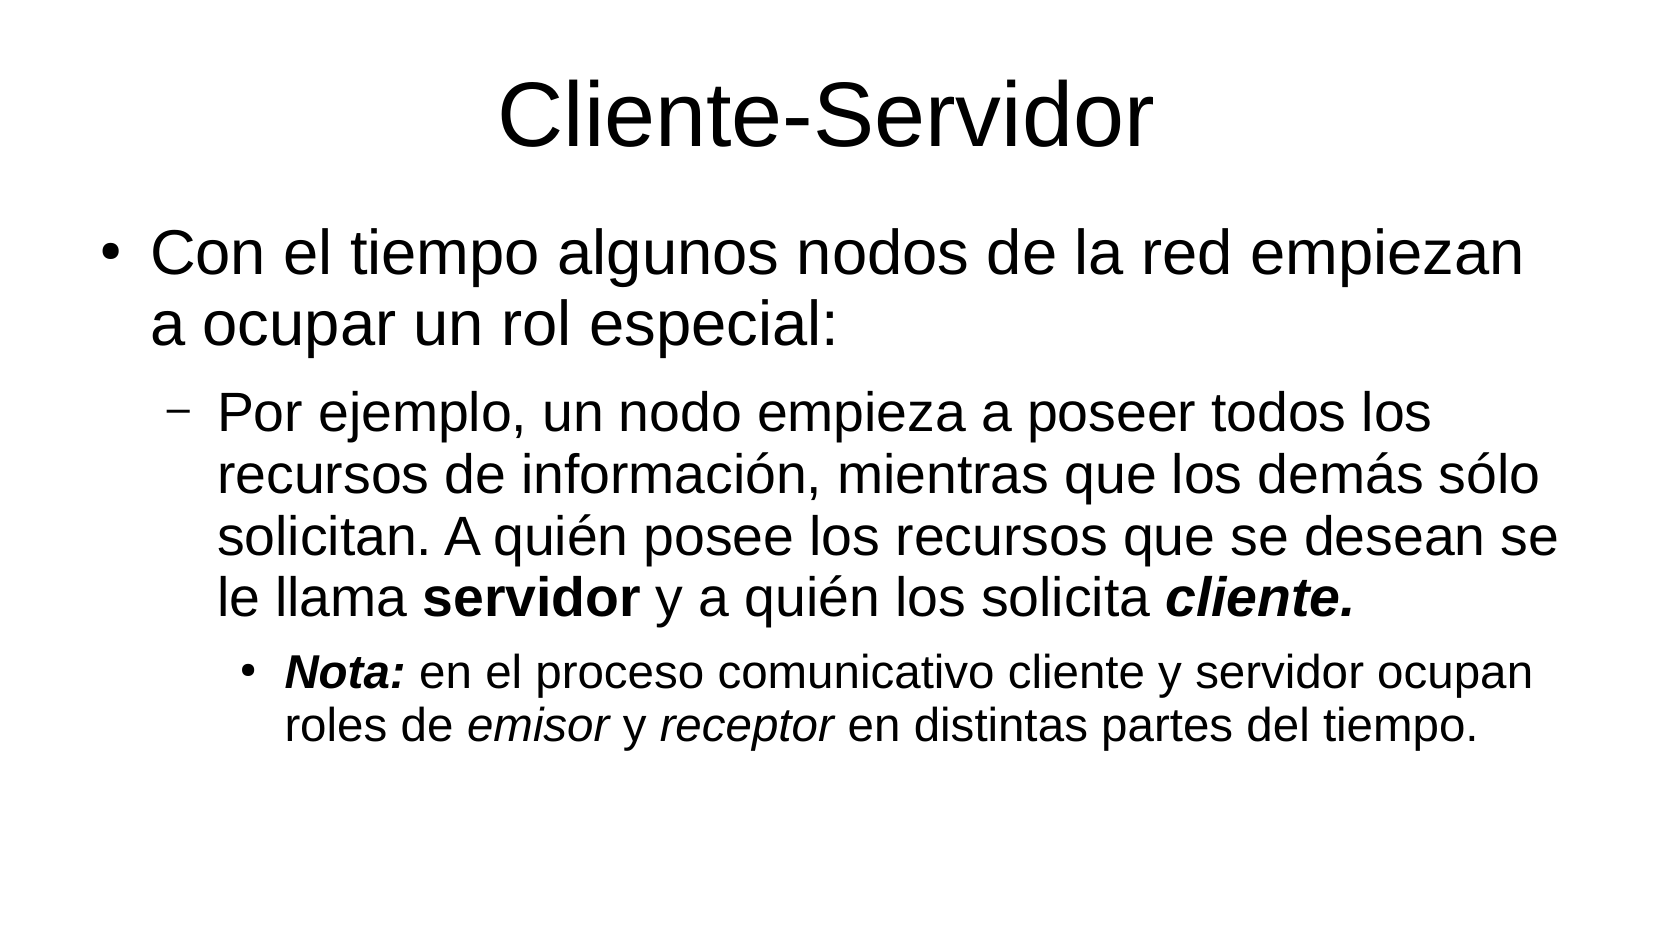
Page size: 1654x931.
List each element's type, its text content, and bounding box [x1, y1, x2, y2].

list Con el tiempo algunos nodos de la red empiezan a ocupar un rol especial: Por ejemplo, un nodo empieza a poseer todos los recursos de información, mientras que los demás sólo solicitan. A quién posee los recursos que se desean se le llama servidor y a quién los solicita cliente. Nota: en el proceso comunicativo cliente y servidor ocupan roles de emisor y receptor en distintas partes del tiempo. [82, 217, 1571, 758]
title Cliente-Servidor [82, 37, 1571, 193]
